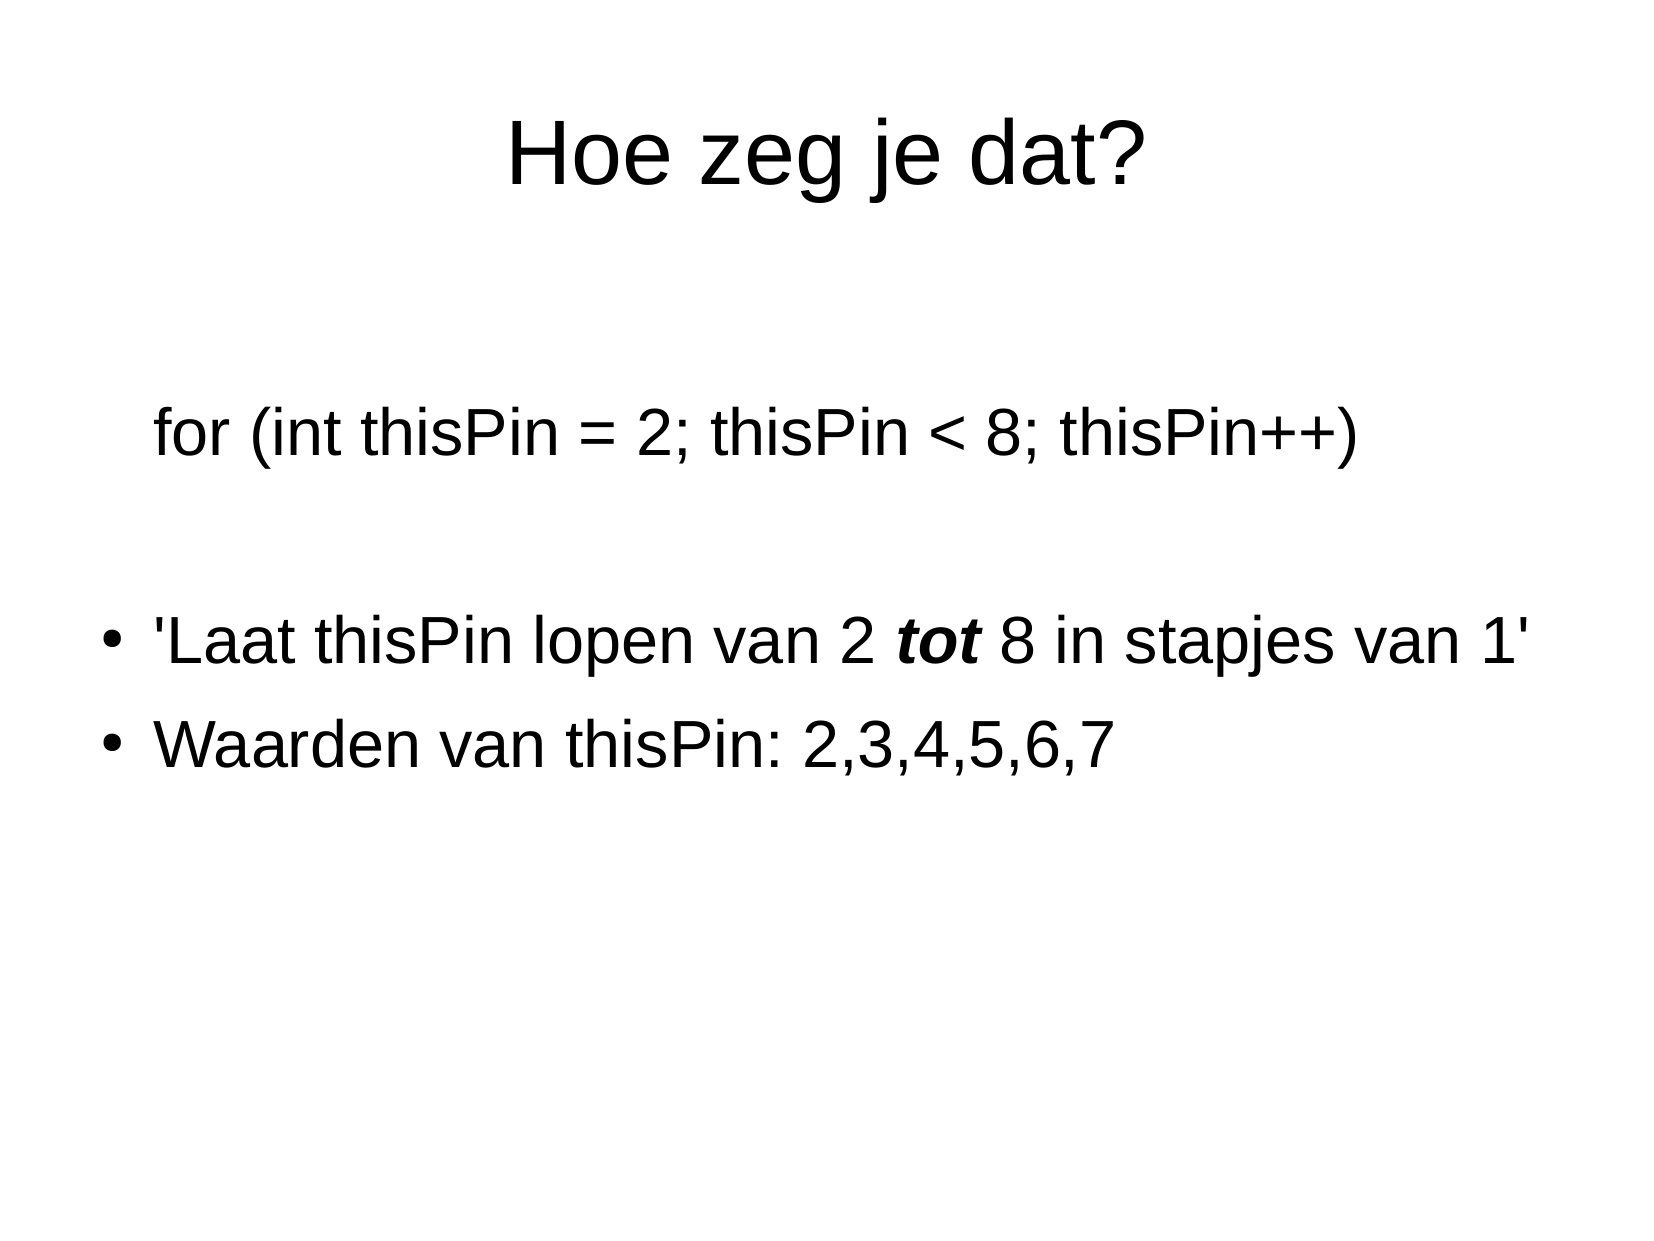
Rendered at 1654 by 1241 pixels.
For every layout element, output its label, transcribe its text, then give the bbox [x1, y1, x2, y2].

title Hoe zeg je dat? [82, 49, 1571, 257]
list for (int thisPin = 2; thisPin < 8; thisPin++) 'Laat thisPin lopen van 2 tot 8 in stapjes van 1' Waarden van thisPin: 2,3,4,5,6,7 [82, 290, 1571, 1010]
